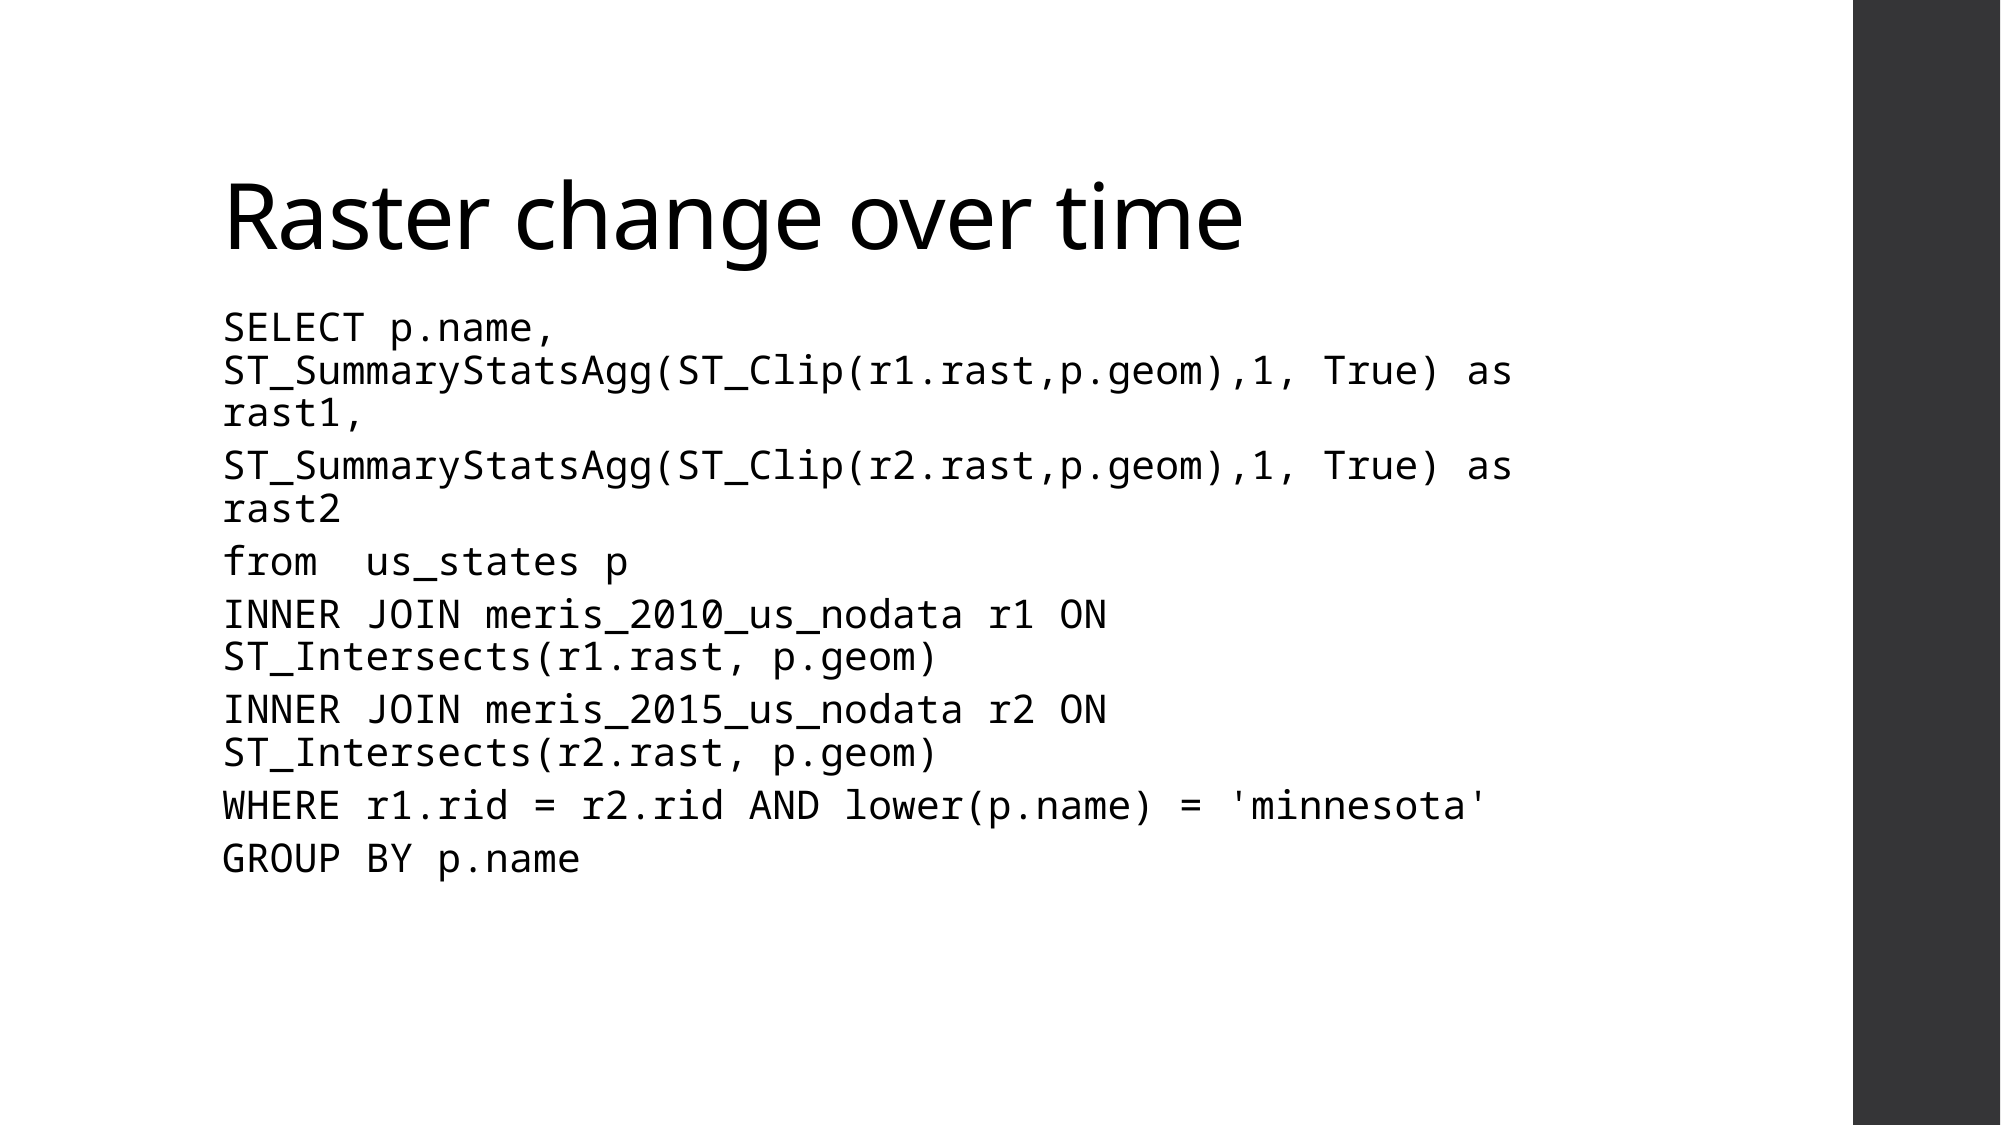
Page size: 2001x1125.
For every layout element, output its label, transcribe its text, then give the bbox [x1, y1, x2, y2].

title Raster change over time [206, 60, 1797, 278]
list SELECT p.name, ST_SummaryStatsAgg(ST_Clip(r1.rast,p.geom),1, True) as rast1, ST_SummaryStatsAgg(ST_Clip(r2.rast,p.geom),1, True) as rast2 from us_states p INNER JOIN meris_2010_us_nodata r1 ON ST_Intersects(r1.rast, p.geom) INNER JOIN meris_2015_us_nodata r2 ON ST_Intersects(r2.rast, p.geom) WHERE r1.rid = r2.rid AND lower(p.name) = 'minnesota' GROUP BY p.name [206, 299, 1617, 1014]
